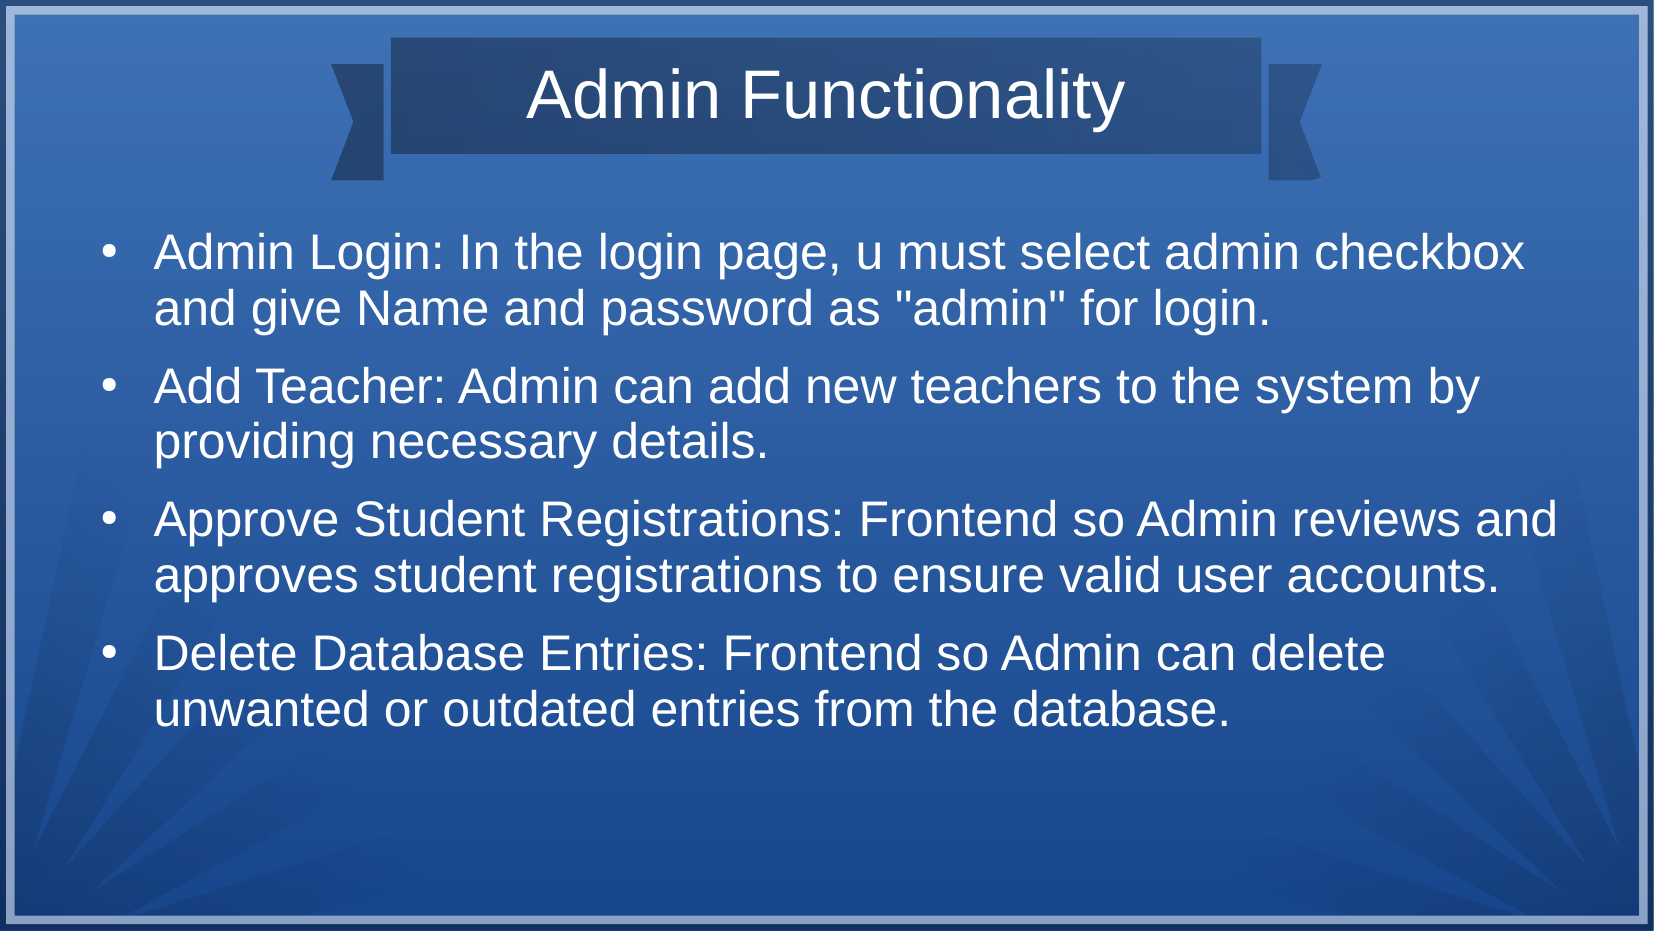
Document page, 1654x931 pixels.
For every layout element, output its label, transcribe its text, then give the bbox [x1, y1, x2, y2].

list Admin Login: In the login page, u must select admin checkbox and give Name and password as "admin" for login. Add Teacher: Admin can add new teachers to the system by providing necessary details. Approve Student Registrations: Frontend so Admin reviews and approves student registrations to ensure valid user accounts. Delete Database Entries: Frontend so Admin can delete unwanted or outdated entries from the database. [82, 224, 1571, 848]
title Admin Functionality [389, 35, 1264, 154]
